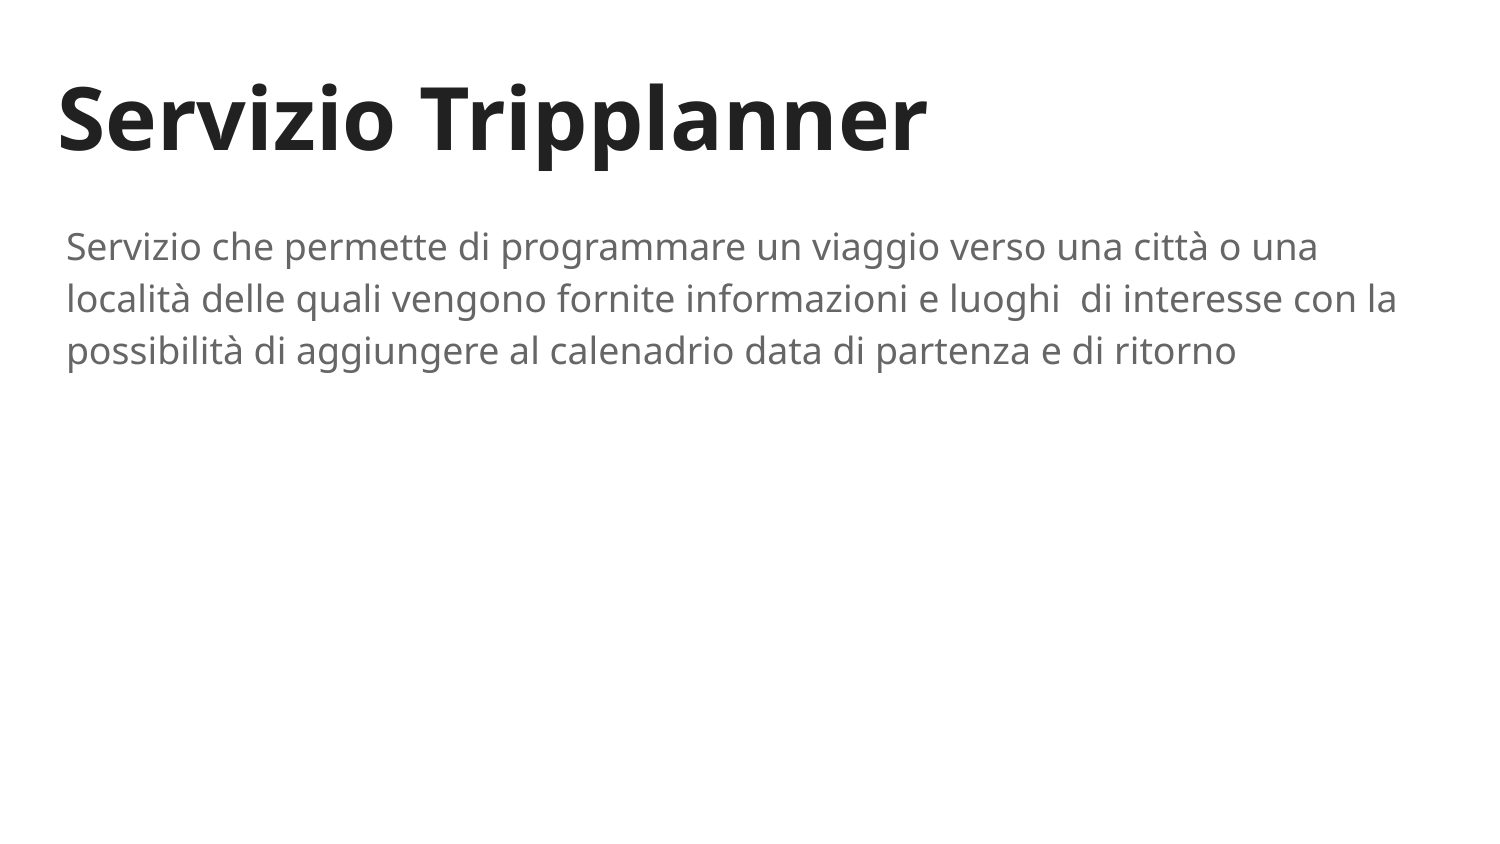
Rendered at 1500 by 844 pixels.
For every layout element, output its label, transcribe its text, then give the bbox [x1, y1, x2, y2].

list Servizio che permette di programmare un viaggio verso una città o una località delle quali vengono fornite informazioni e luoghi di interesse con la possibilità di aggiungere al calenadrio data di partenza e di ritorno [51, 201, 1449, 750]
title Servizio Tripplanner [42, 48, 1440, 180]
